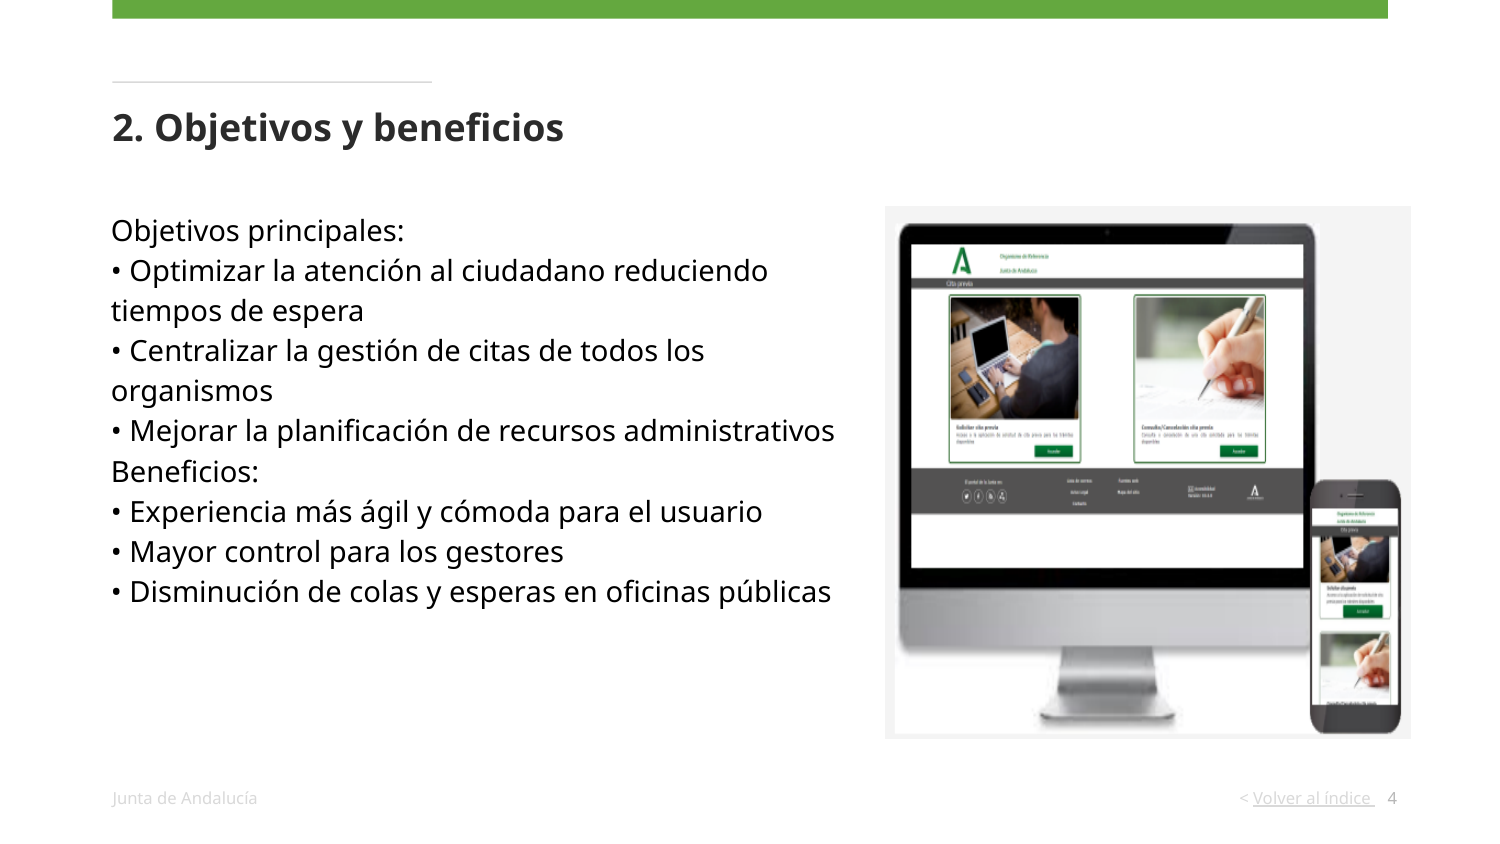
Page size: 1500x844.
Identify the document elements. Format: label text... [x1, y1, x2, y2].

picture [885, 206, 1411, 739]
text_box < Volver al índice [989, 787, 1376, 821]
text_box Objetivos principales: • Optimizar la atención al ciudadano reduciendo tiempos de espera • Centralizar la gestión de citas de todos los organismos • Mejorar la planificación de recursos administrativos Beneficios: • Experiencia más ágil y cómoda para el usuario • Mayor control para los gestores • Disminución de colas y esperas en oficinas públicas [110, 206, 856, 731]
text_box 2. Objetivos y beneficios [112, 104, 798, 206]
slide_number <número> [1387, 787, 1478, 844]
text_box [112, 0, 1388, 19]
